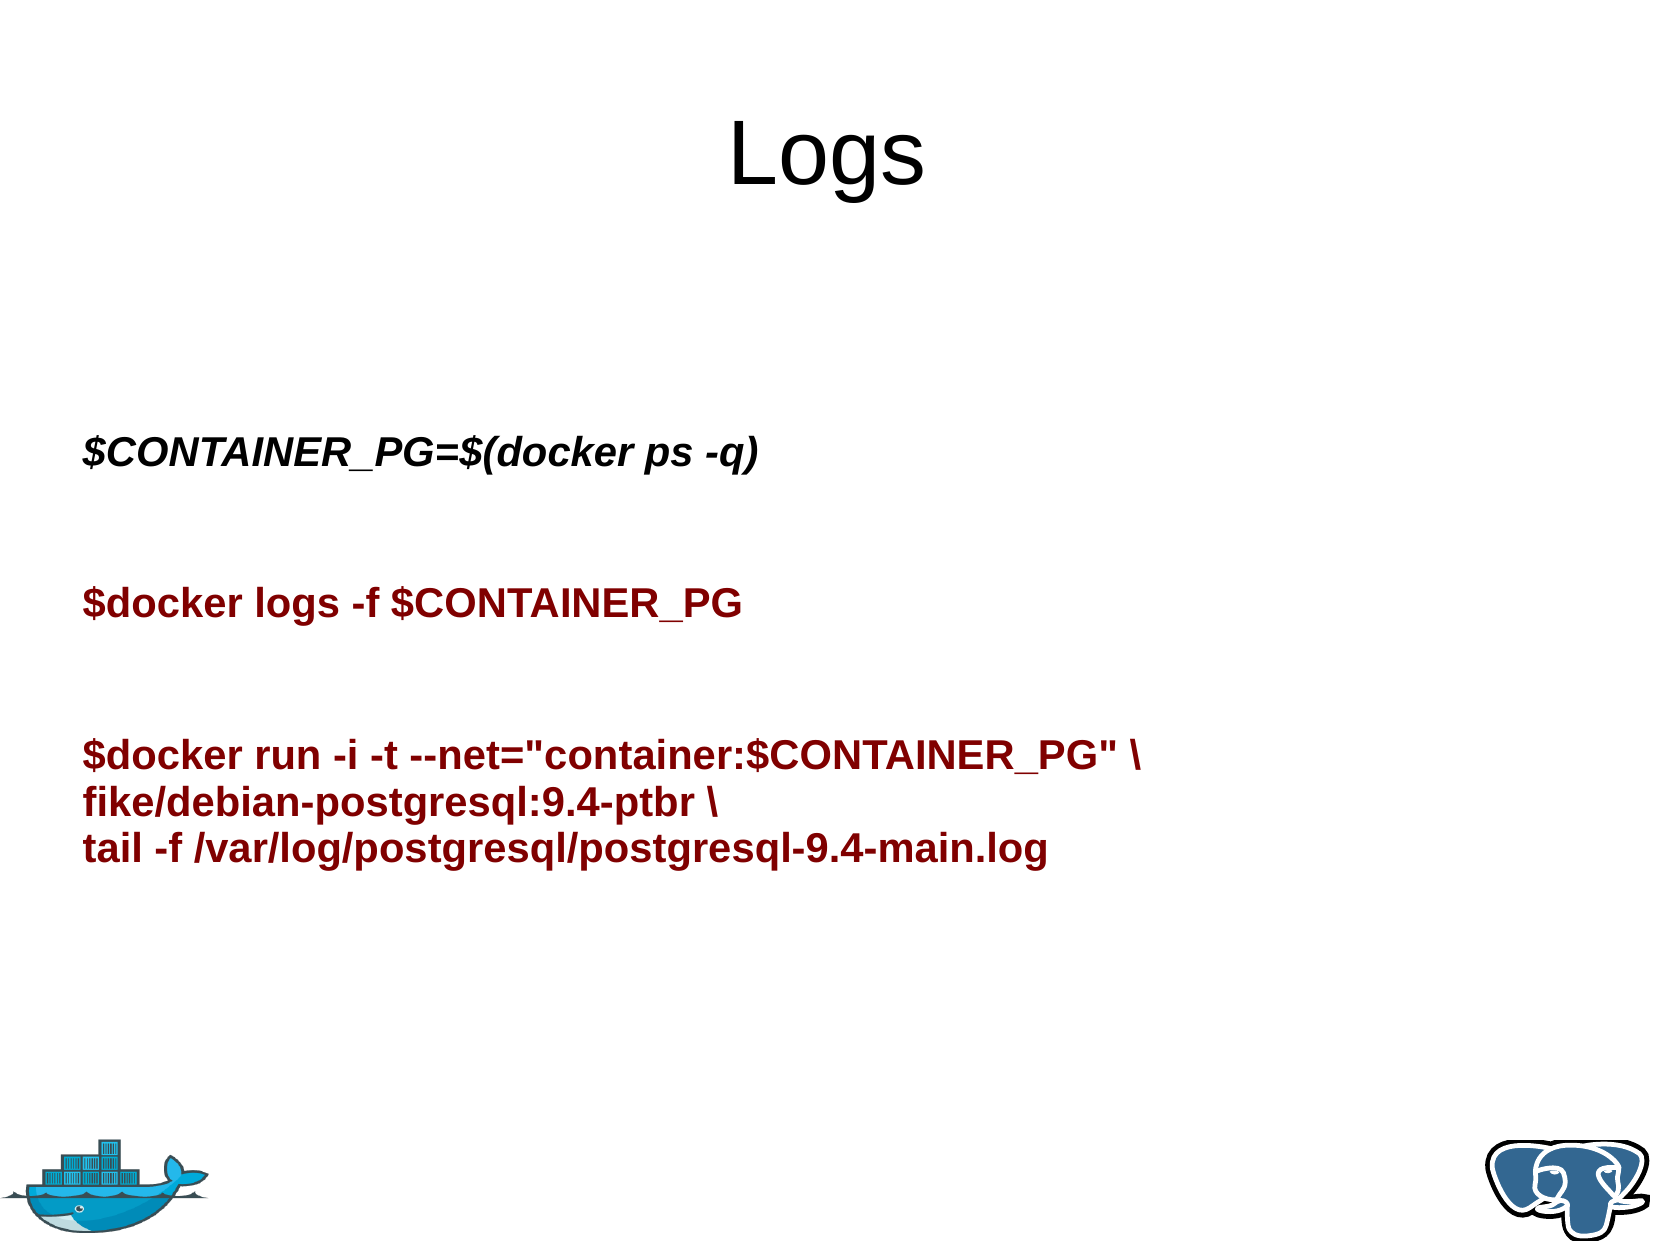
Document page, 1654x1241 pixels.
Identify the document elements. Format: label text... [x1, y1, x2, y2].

title Logs [82, 49, 1571, 257]
picture [0, 1139, 211, 1233]
list $CONTAINER_PG=$(docker ps -q) $docker logs -f $CONTAINER_PG $docker run -i -t --net="container:$CONTAINER_PG" \ fike/debian-postgresql:9.4-ptbr \ tail -f /var/log/postgresql/postgresql-9.4-main.log [82, 290, 1571, 1010]
picture [1485, 1140, 1651, 1241]
